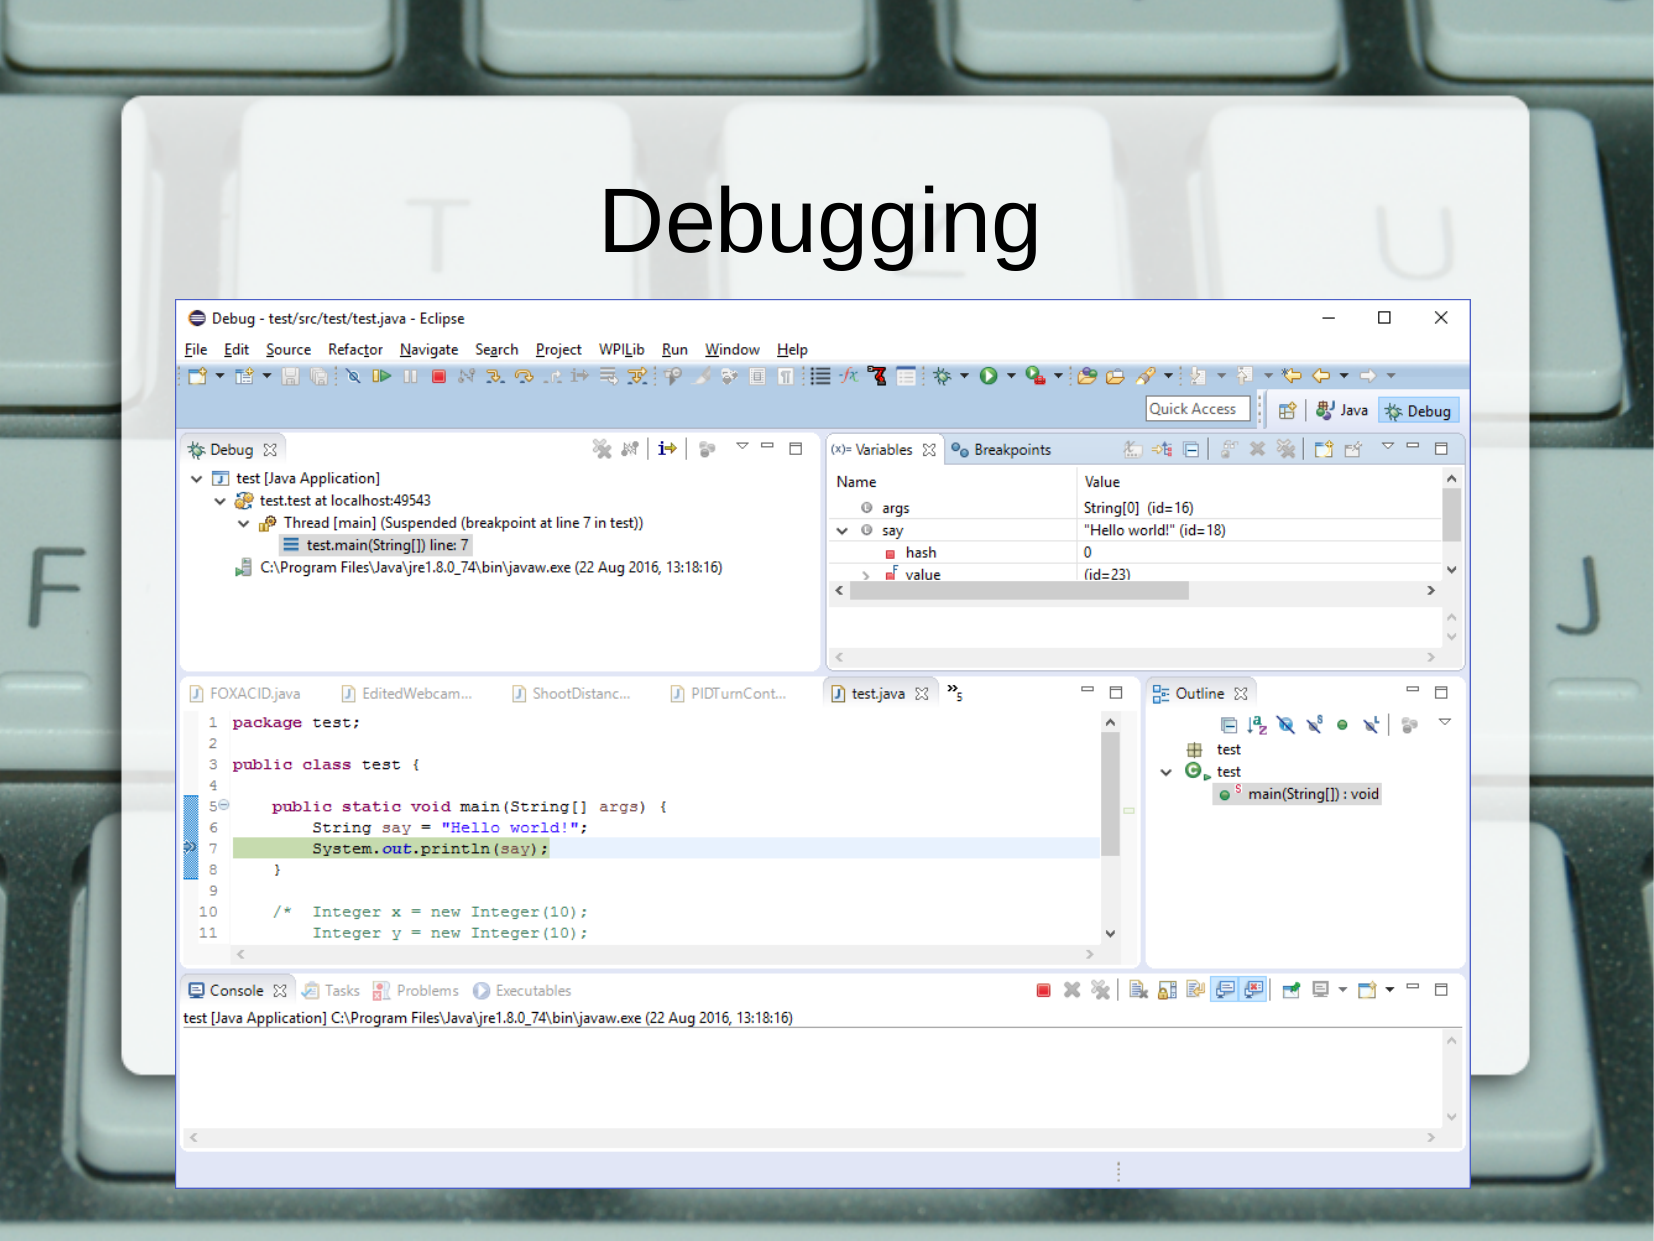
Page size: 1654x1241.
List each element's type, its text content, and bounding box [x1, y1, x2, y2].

picture [0, 0, 1654, 1241]
title Debugging [135, 117, 1506, 325]
